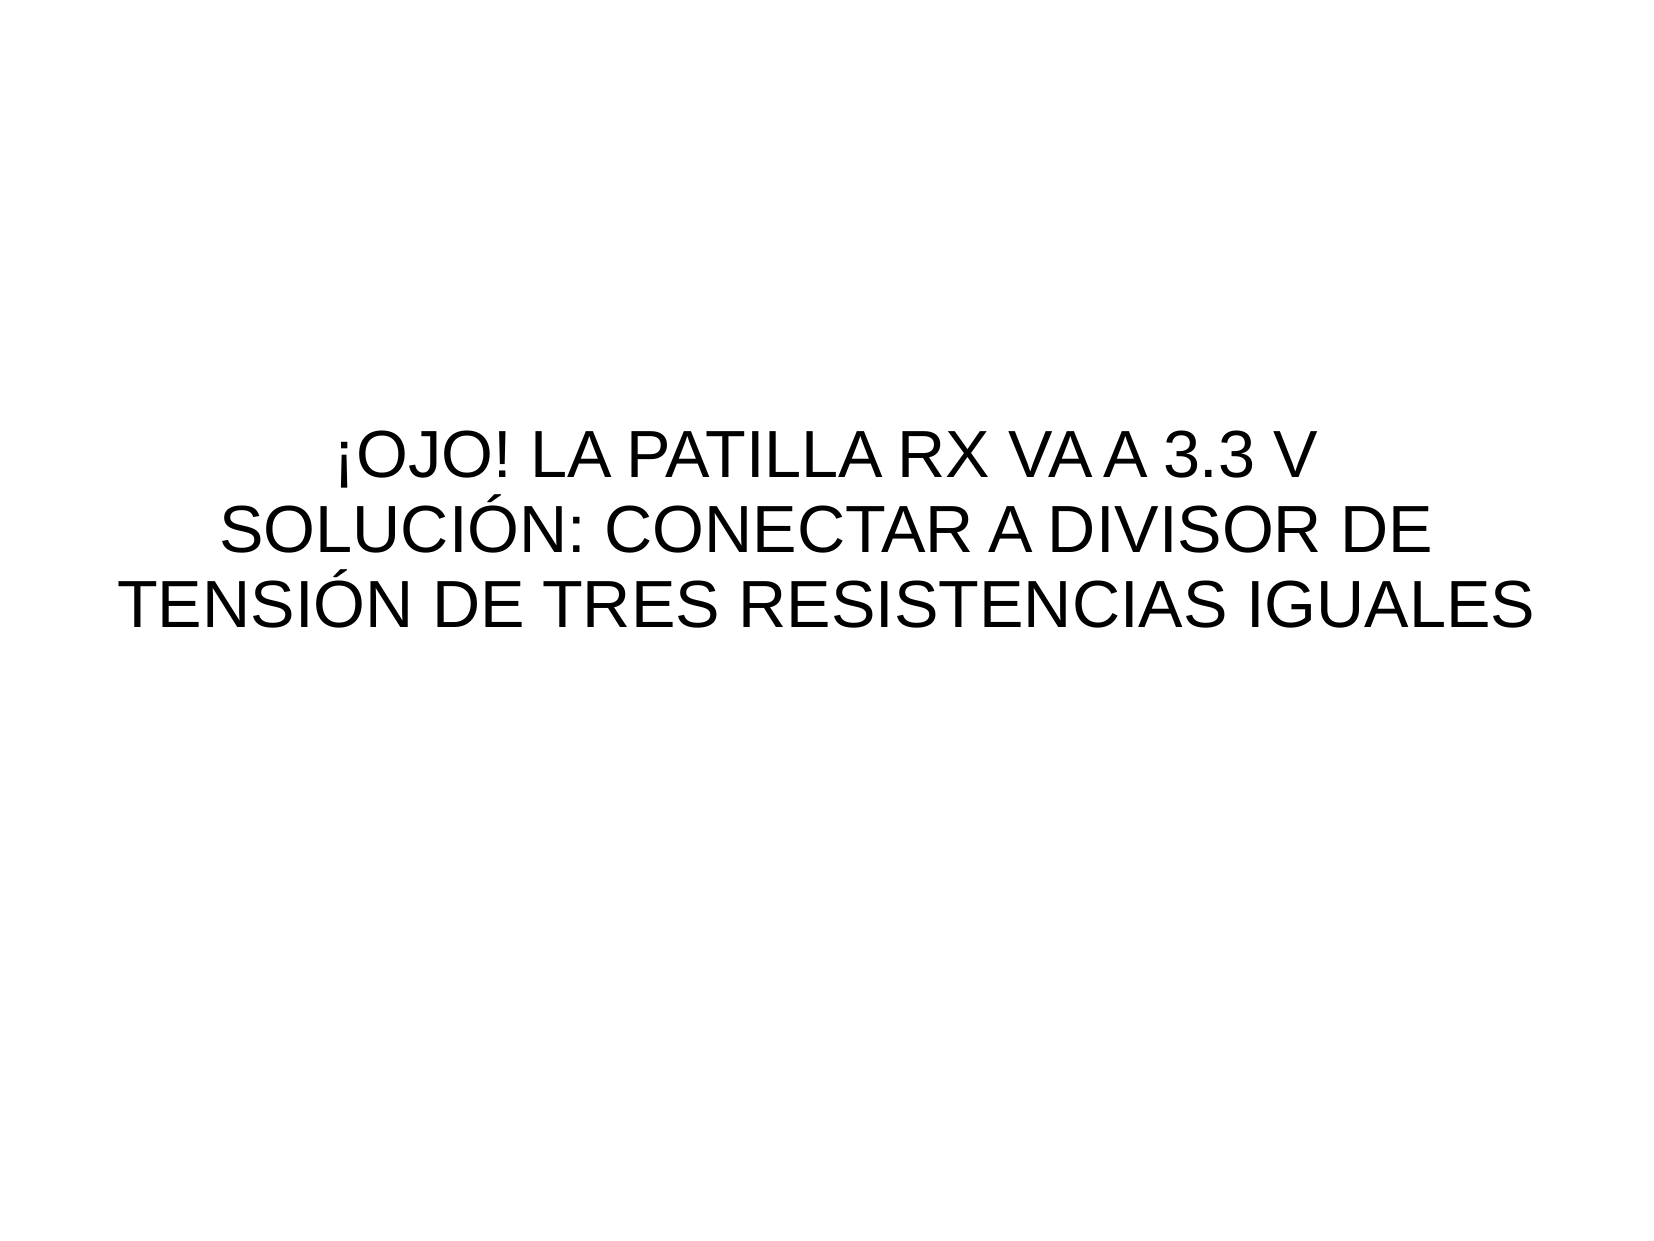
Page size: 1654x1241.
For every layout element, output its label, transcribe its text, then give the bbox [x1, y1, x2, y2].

subtitle ¡OJO! LA PATILLA RX VA A 3.3 V SOLUCIÓN: CONECTAR A DIVISOR DE TENSIÓN DE TRES RESISTENCIAS IGUALES [82, 49, 1571, 1010]
